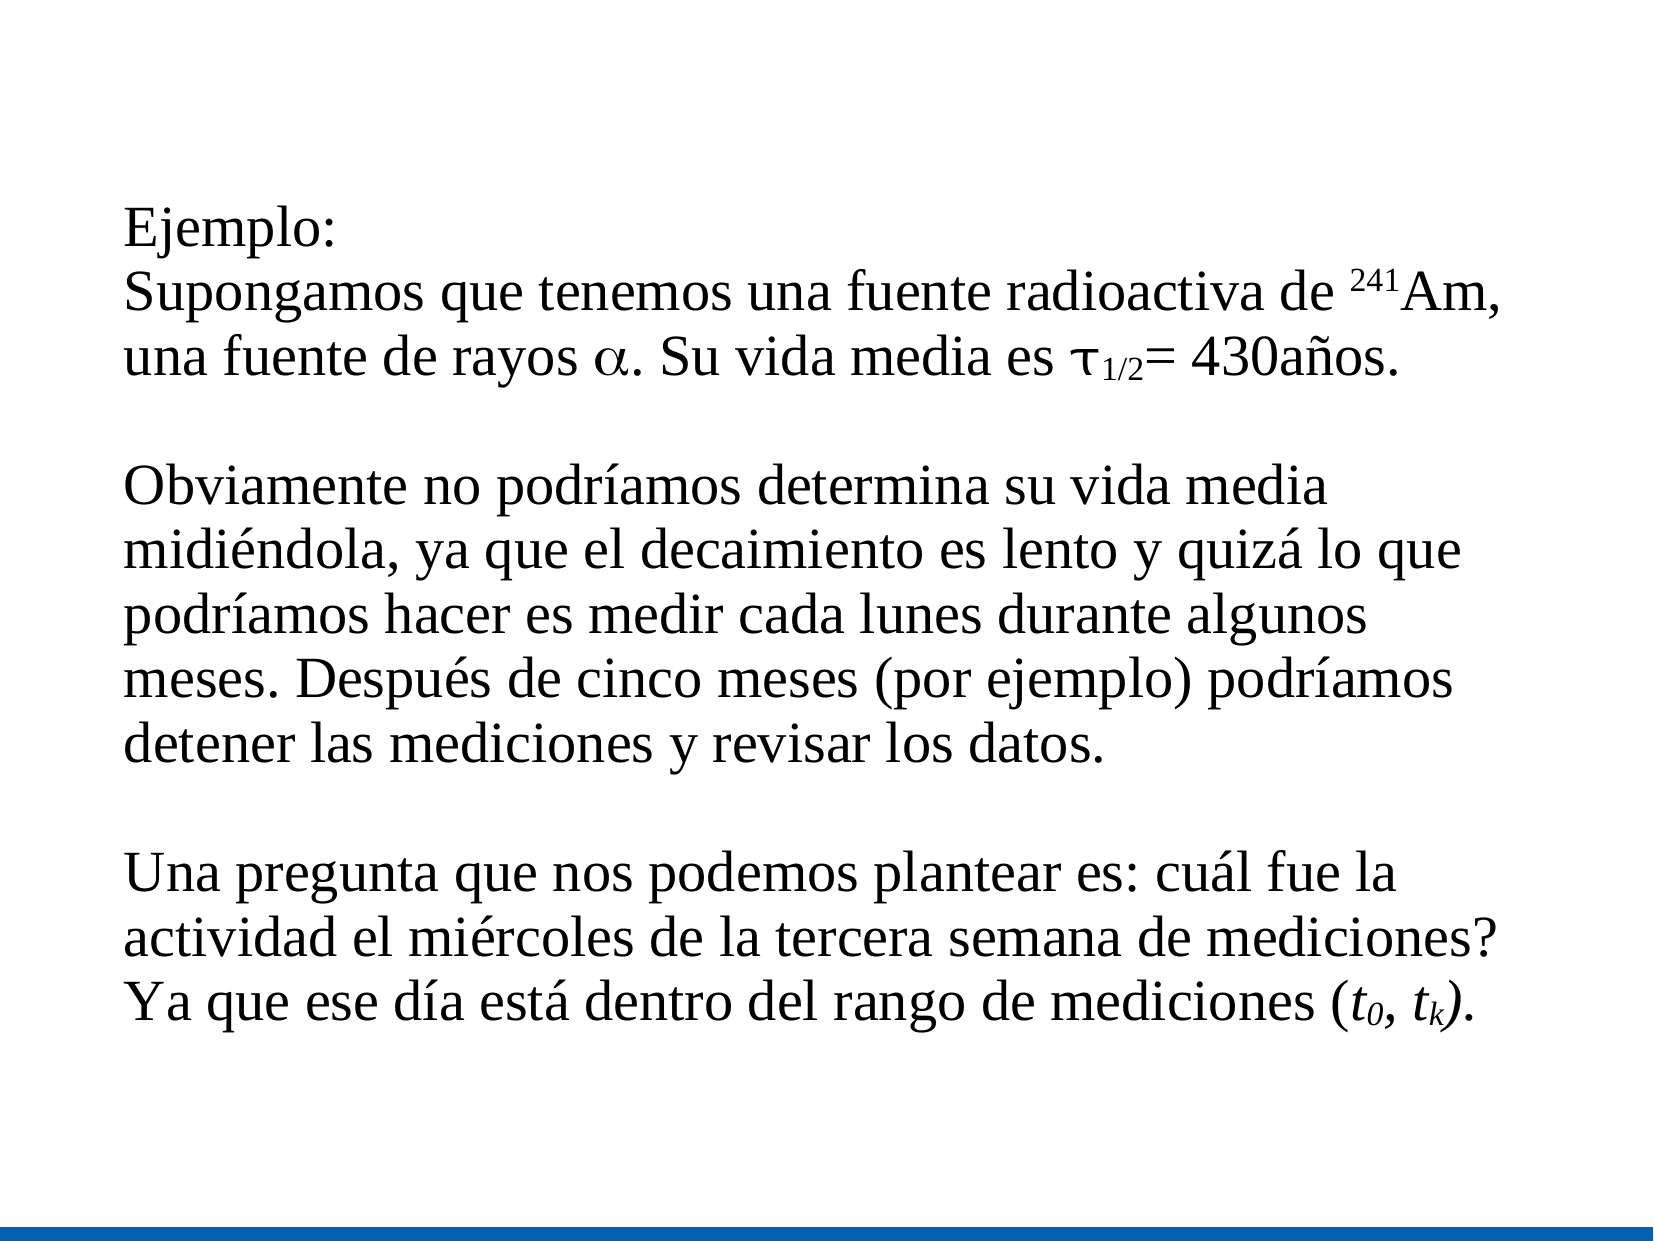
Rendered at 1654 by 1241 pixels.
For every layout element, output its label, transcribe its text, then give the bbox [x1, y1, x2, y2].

subtitle Ejemplo: Supongamos que tenemos una fuente radioactiva de 241Am, una fuente de rayos . Su vida media es 1/2= 430años. Obviamente no podríamos determina su vida media midiéndola, ya que el decaimiento es lento y quizá lo que podríamos hacer es medir cada lunes durante algunos meses. Después de cinco meses (por ejemplo) podríamos detener las mediciones y revisar los datos. Una pregunta que nos podemos plantear es: cuál fue la actividad el miércoles de la tercera semana de mediciones? Ya que ese día está dentro del rango de mediciones (t0, tk). [123, 134, 1536, 1093]
